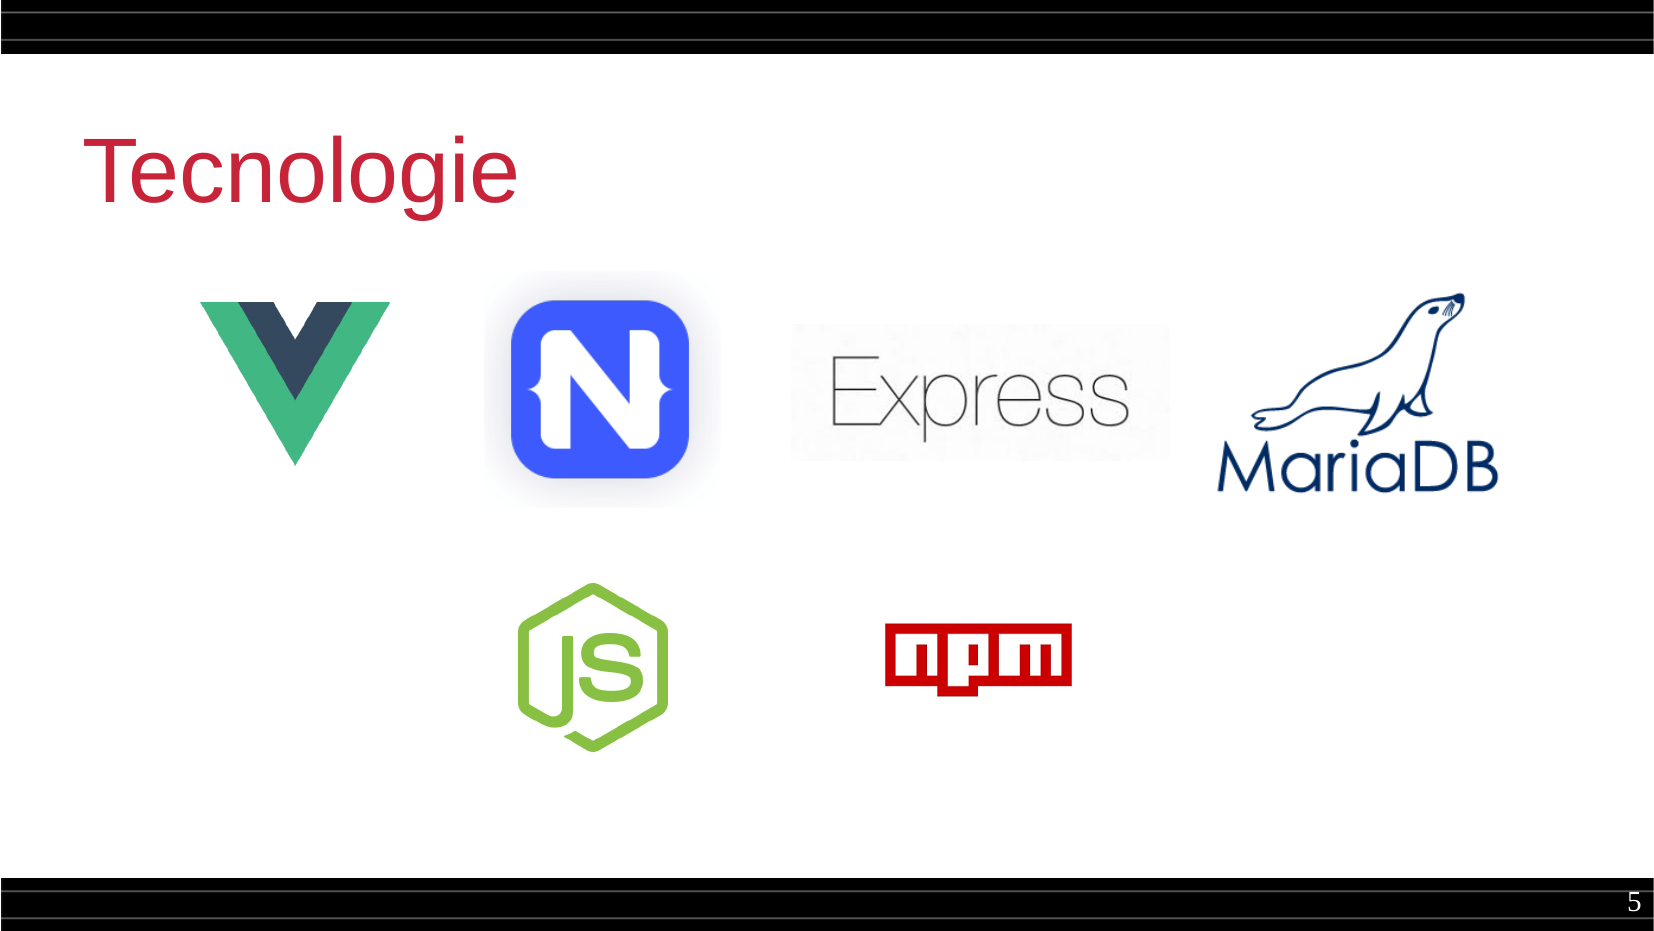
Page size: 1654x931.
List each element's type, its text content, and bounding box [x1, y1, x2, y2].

picture [1, 0, 1654, 54]
picture [1, 878, 1654, 931]
picture [845, 566, 1111, 753]
picture [504, 580, 686, 756]
picture [484, 271, 721, 508]
title Tecnologie [82, 92, 1571, 249]
picture [200, 289, 390, 479]
picture [791, 289, 1560, 497]
